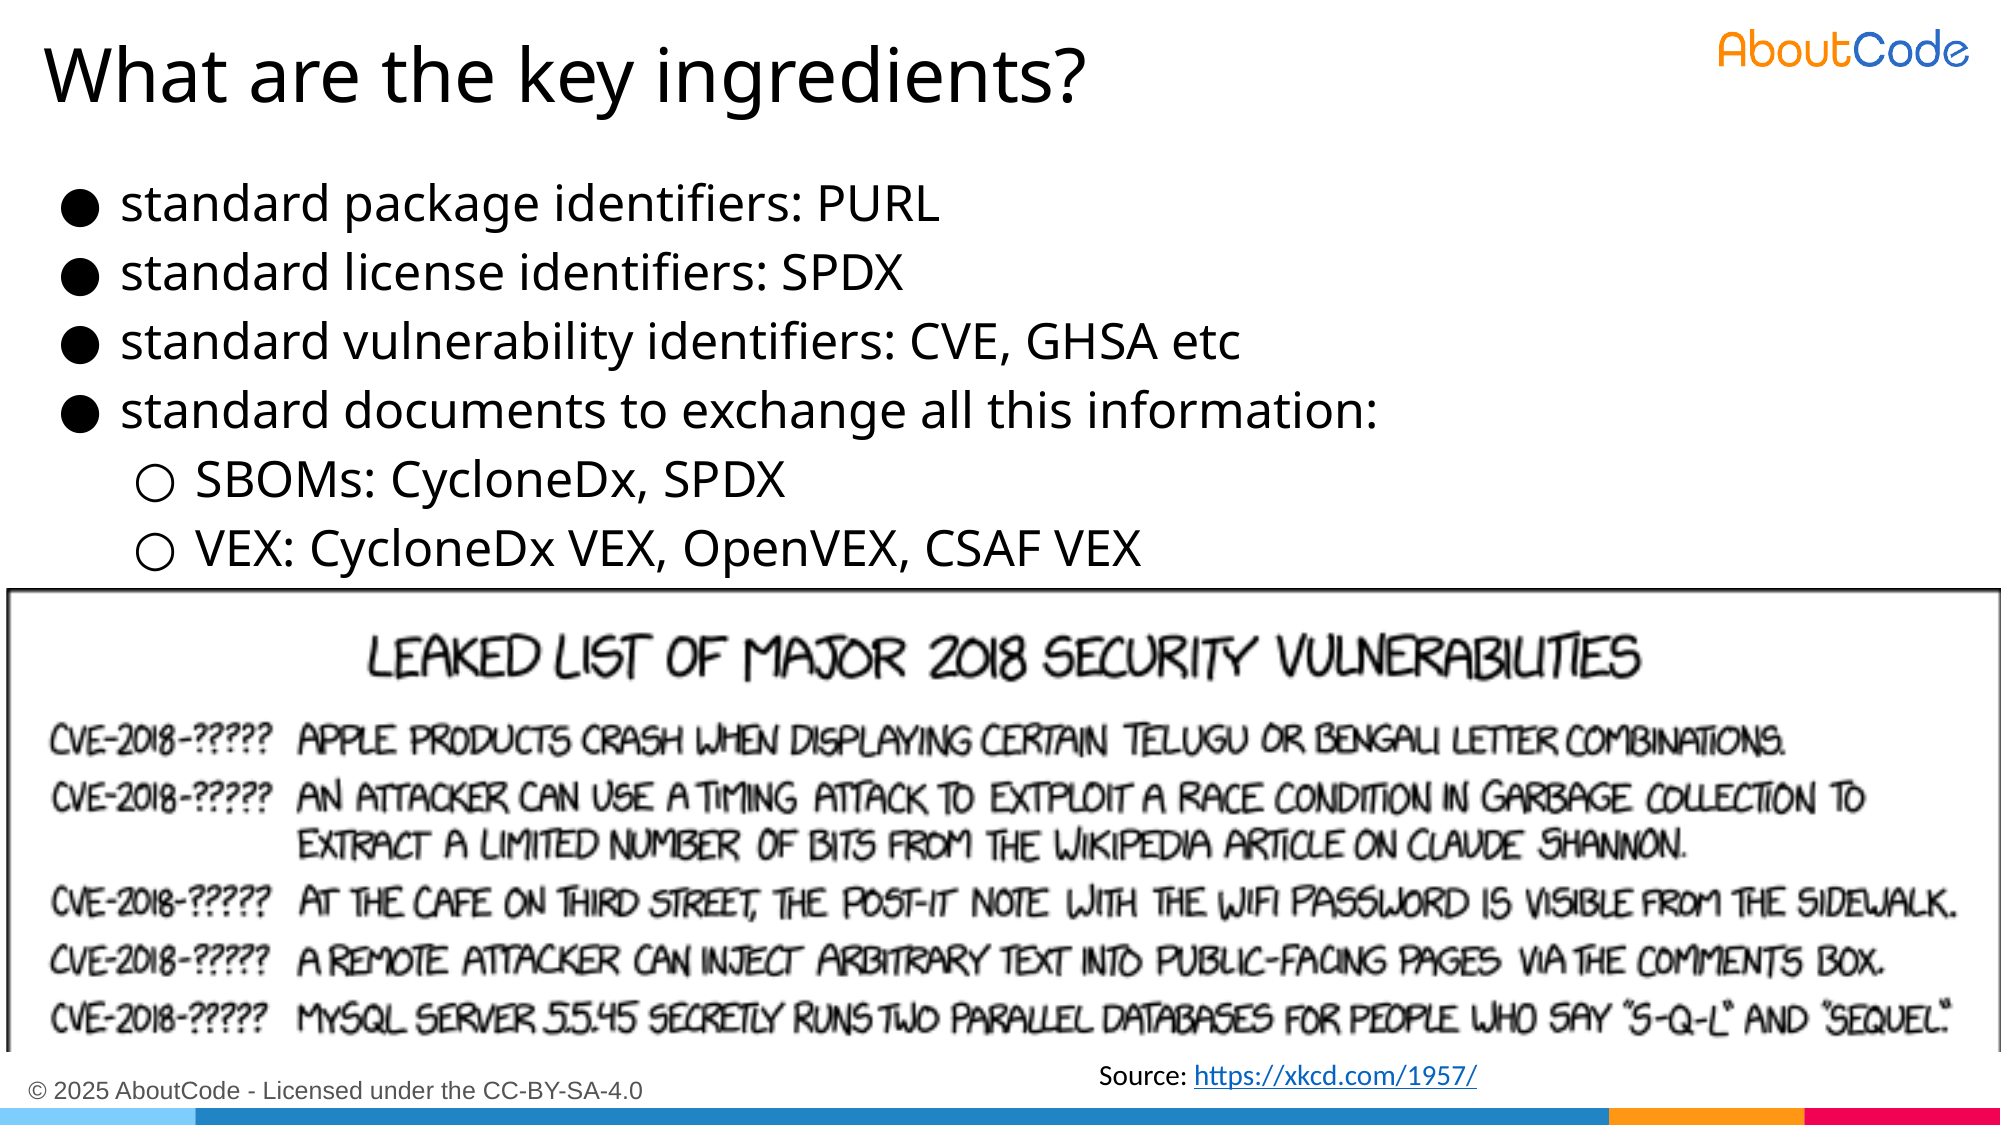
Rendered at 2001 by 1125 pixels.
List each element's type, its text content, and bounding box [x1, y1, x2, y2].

picture [6, 588, 2001, 1052]
text_box Source: https://xkcd.com/1957/ [1084, 1041, 1502, 1076]
list standard package identifiers: PURL standard license identifiers: SPDX standard vulnerability identifiers: CVE, GHSA etc standard documents to exchange all this information: SBOMs: CycloneDx, SPDX VEX: CycloneDx VEX, OpenVEX, CSAF VEX [30, 147, 1982, 588]
picture [1805, 29, 1969, 67]
title What are the key ingredients? [28, 20, 1805, 133]
